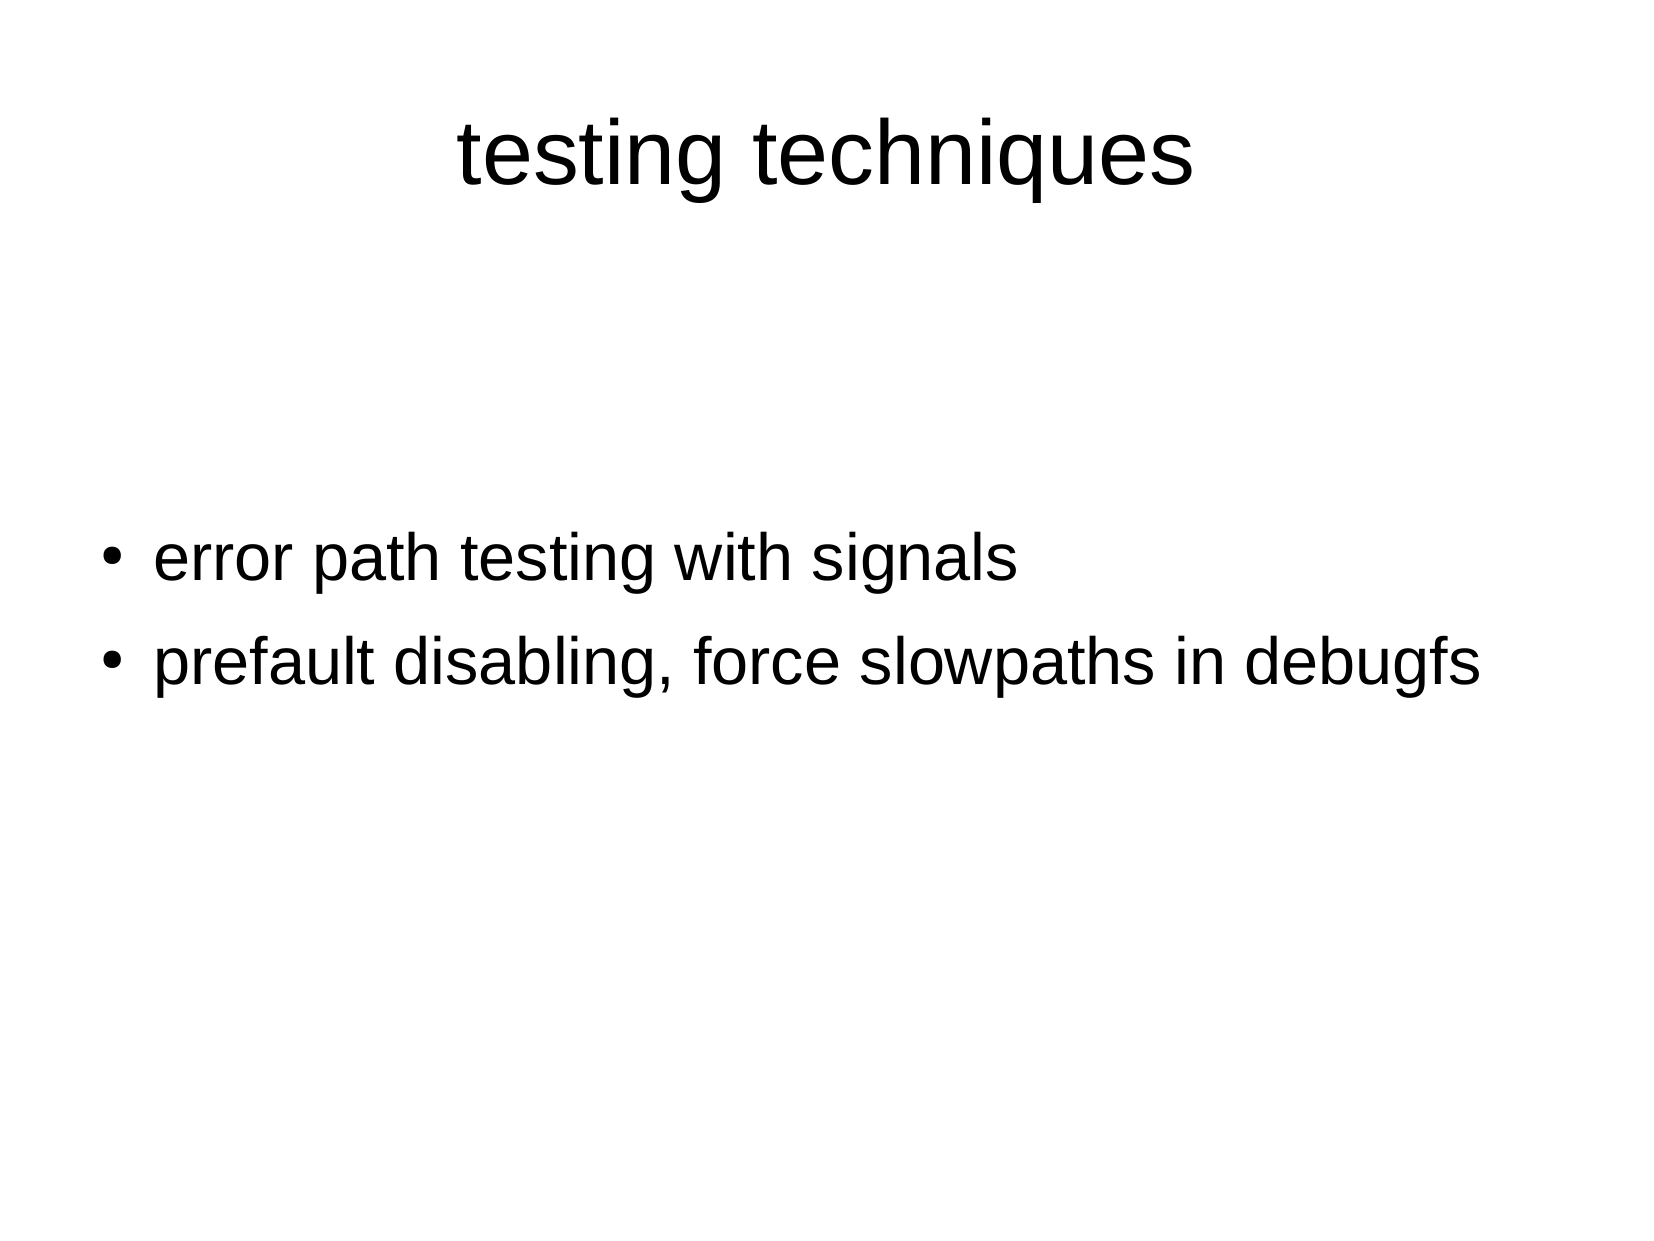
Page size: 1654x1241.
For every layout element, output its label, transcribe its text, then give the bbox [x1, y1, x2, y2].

list error path testing with signals prefault disabling, force slowpaths in debugfs [82, 519, 1571, 1109]
title testing techniques [82, 49, 1571, 257]
